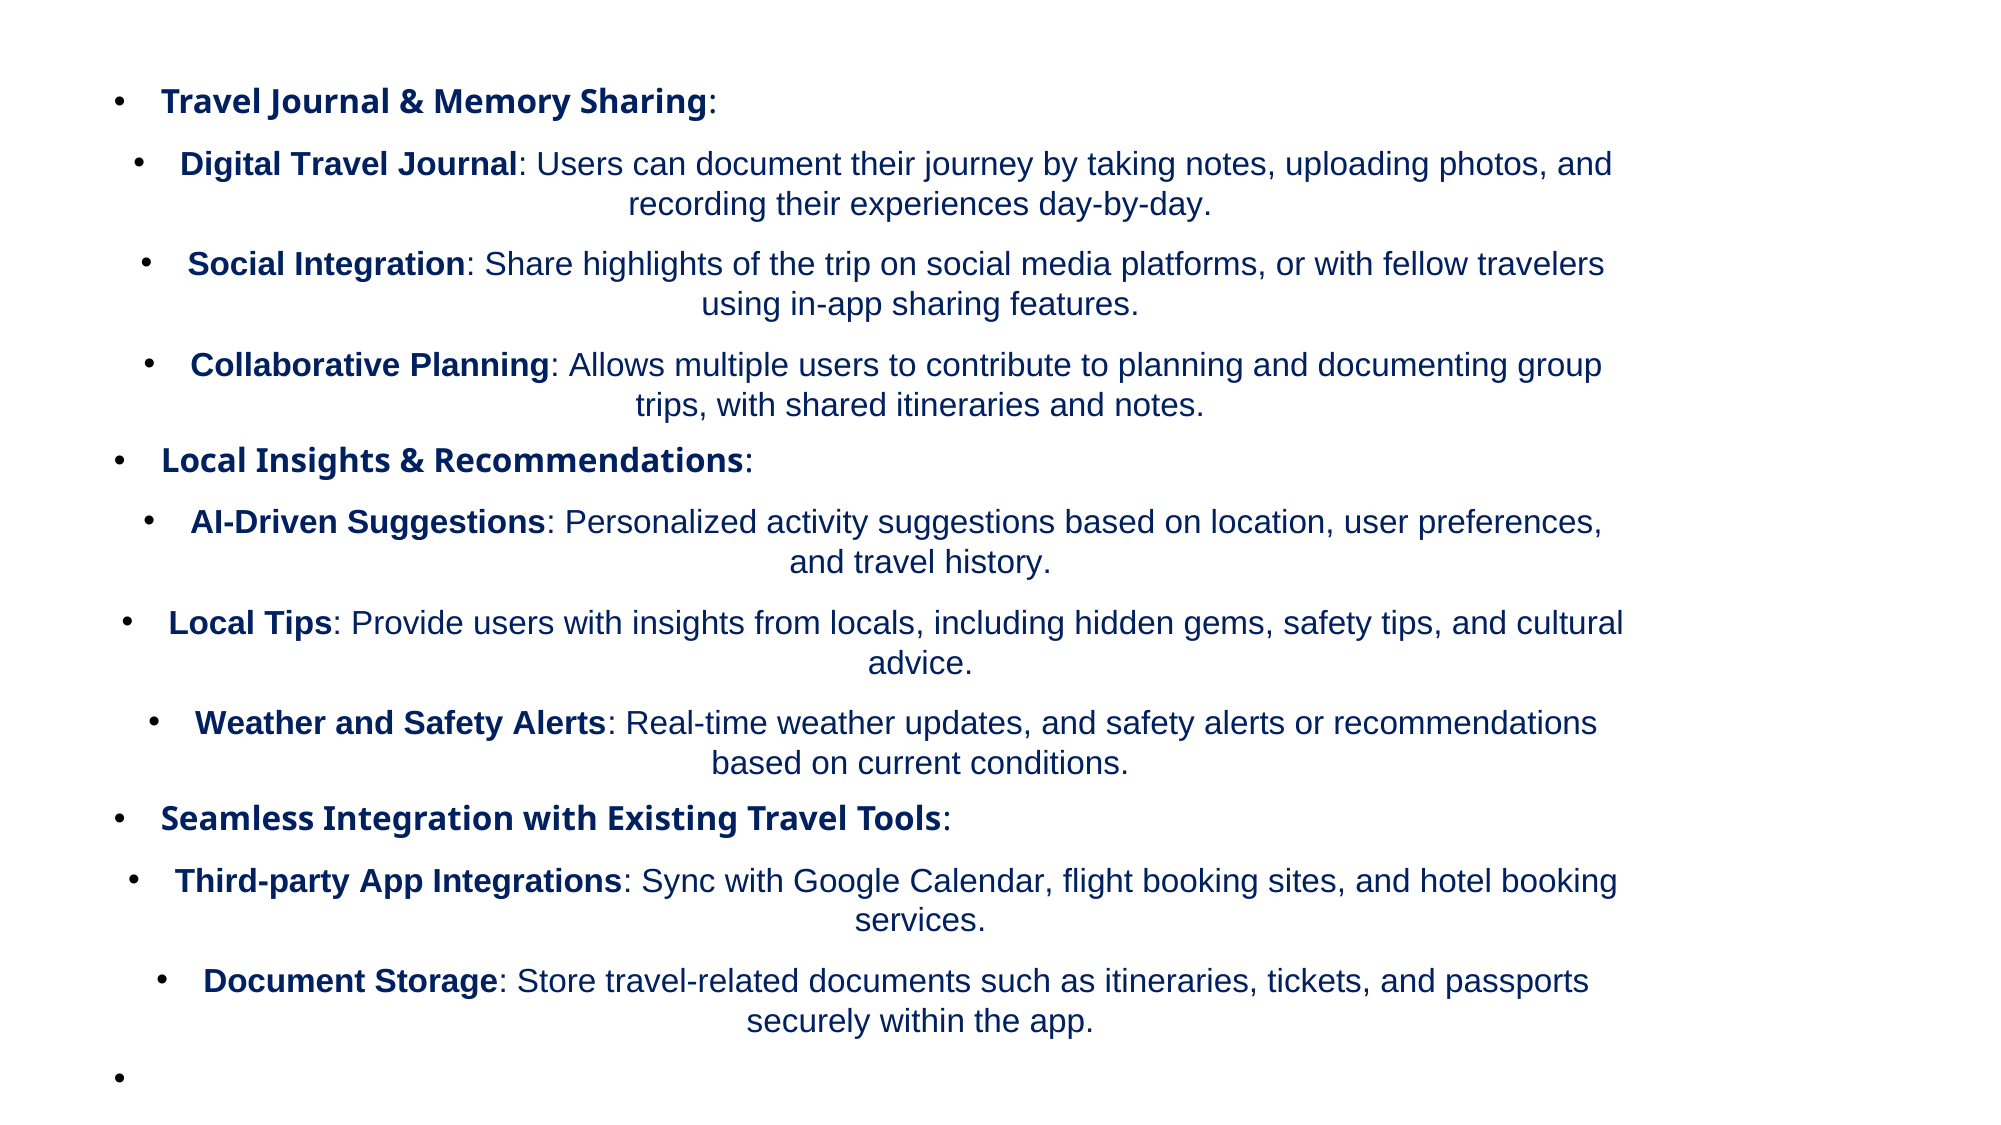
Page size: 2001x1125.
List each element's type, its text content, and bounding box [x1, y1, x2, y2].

title Travel Journal & Memory Sharing: Digital Travel Journal: Users can document their journey by taking notes, uploading photos, and recording their experiences day-by-day. Social Integration: Share highlights of the trip on social media platforms, or with fellow travelers using in-app sharing features. Collaborative Planning: Allows multiple users to contribute to planning and documenting group trips, with shared itineraries and notes. Local Insights & Recommendations: AI-Driven Suggestions: Personalized activity suggestions based on location, user preferences, and travel history. Local Tips: Provide users with insights from locals, including hidden gems, safety tips, and cultural advice. Weather and Safety Alerts: Real-time weather updates, and safety alerts or recommendations based on current conditions. Seamless Integration with Existing Travel Tools: Third-party App Integrations: Sync with Google Calendar, flight booking sites, and hotel booking services. Document Storage: Store travel-related documents such as itineraries, tickets, and passports securely within the app. [98, 40, 1649, 1125]
